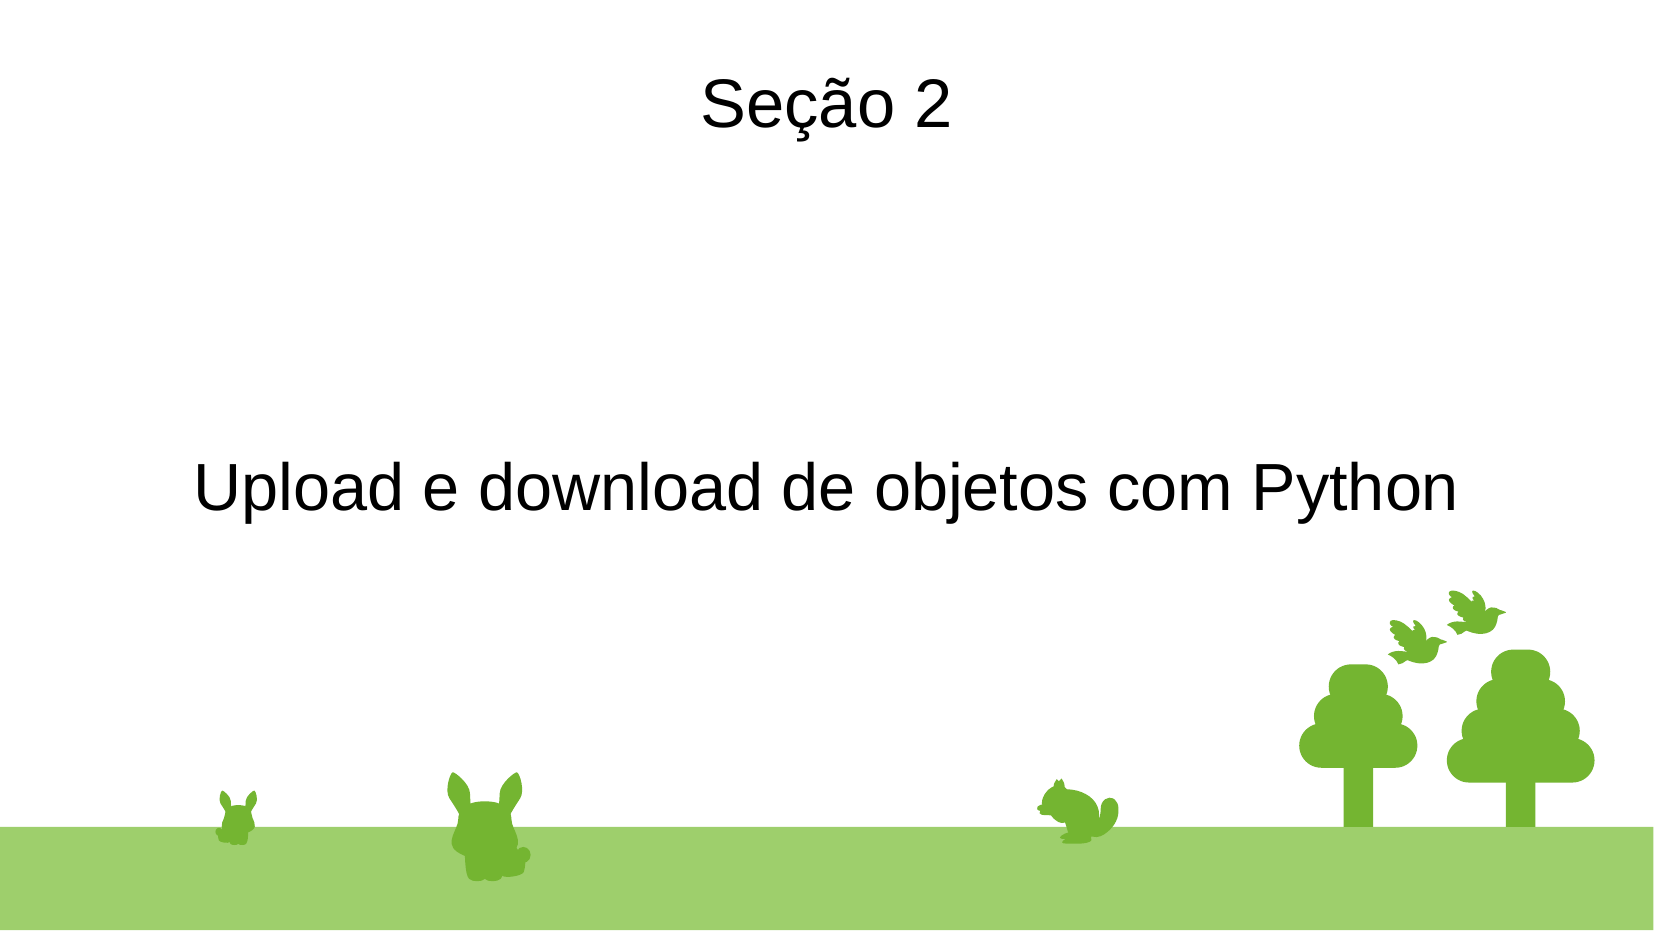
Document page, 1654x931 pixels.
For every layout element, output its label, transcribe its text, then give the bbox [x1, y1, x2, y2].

title Seção 2 [88, 29, 1565, 178]
subtitle Upload e download de objetos com Python [88, 206, 1565, 768]
